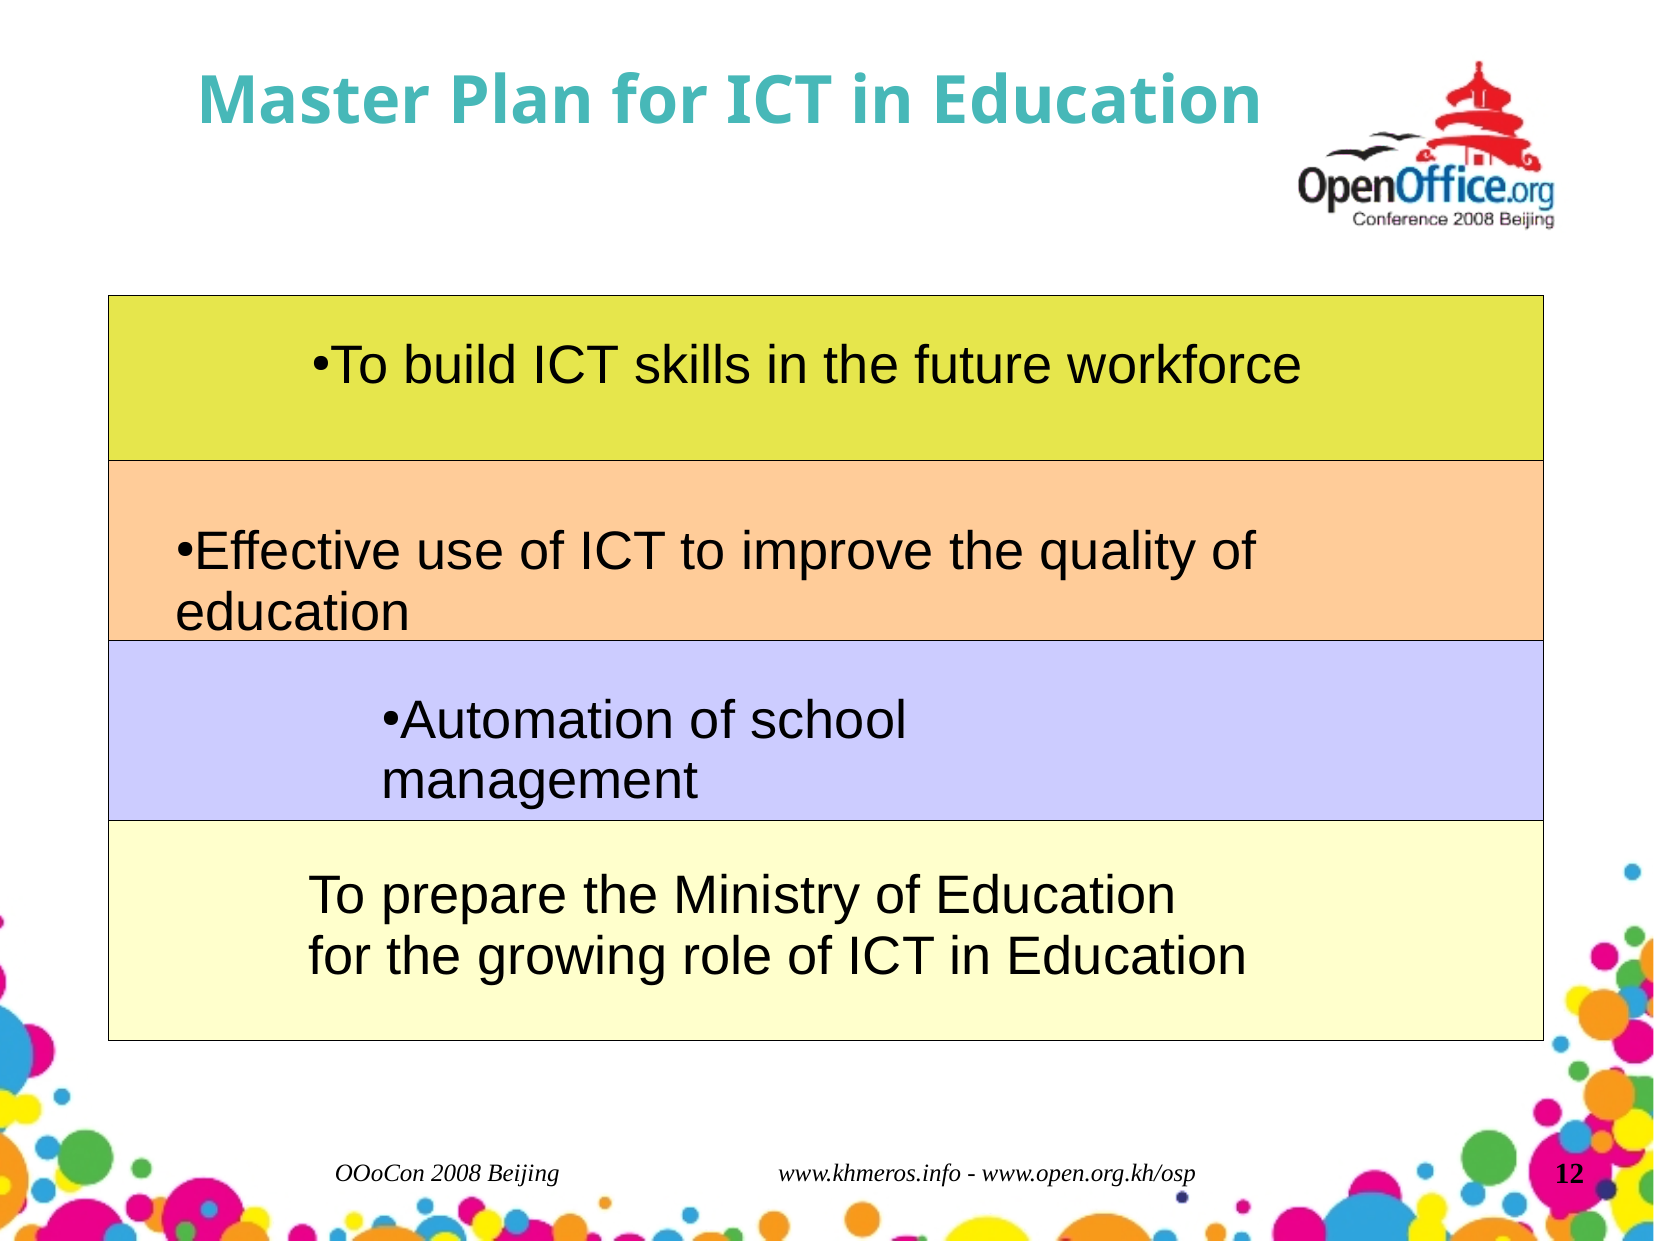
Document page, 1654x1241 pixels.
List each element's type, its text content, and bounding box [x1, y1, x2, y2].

text_box Effective use of ICT to improve the quality of education [160, 513, 1505, 657]
text_box To prepare the Ministry of Education for the growing role of ICT in Education [293, 857, 1264, 994]
text_box Master Plan for ICT in Education [181, 50, 1280, 148]
text_box To build ICT skills in the future workforce [160, 326, 1455, 424]
text_box [108, 295, 1544, 1041]
text_box Automation of school management [366, 682, 1236, 818]
picture [1285, 51, 1569, 250]
picture [0, 810, 1654, 1241]
